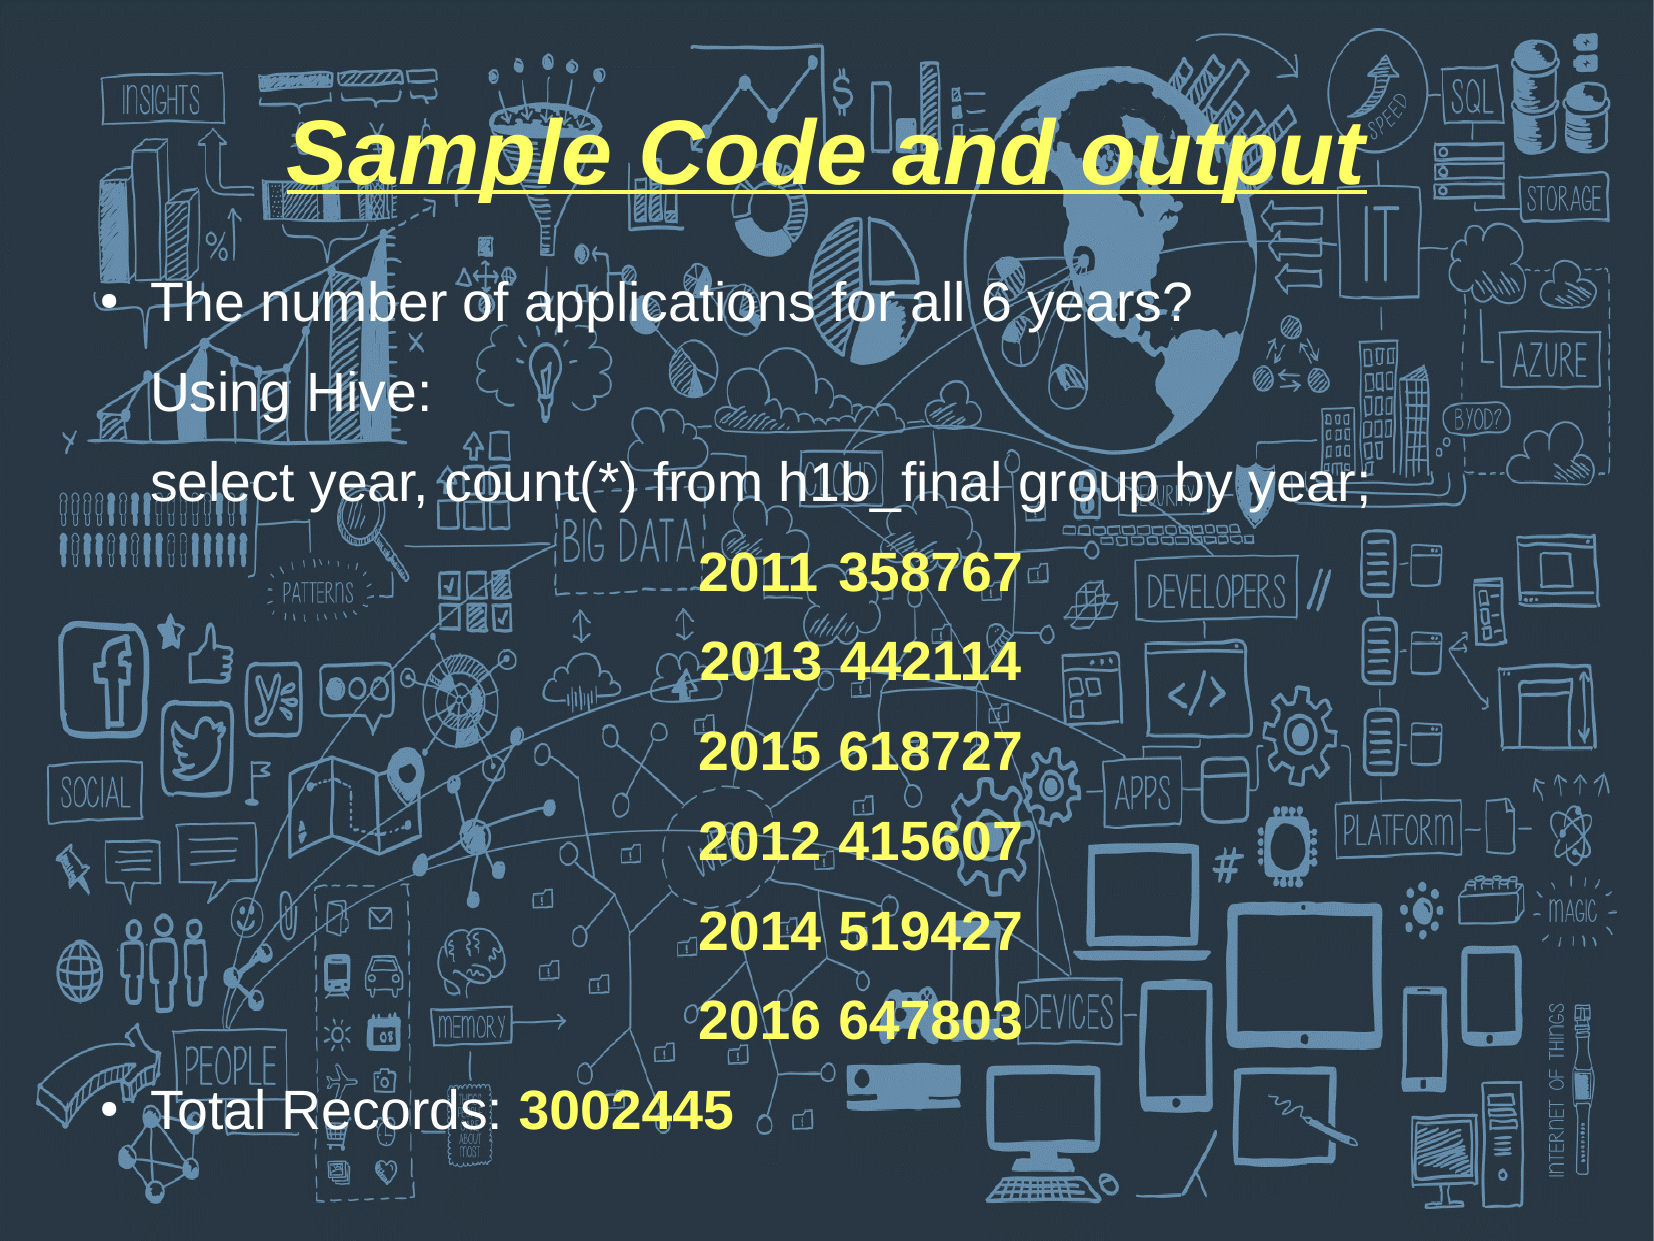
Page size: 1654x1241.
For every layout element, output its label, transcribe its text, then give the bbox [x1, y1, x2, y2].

title Sample Code and output [82, 49, 1571, 257]
picture [0, 0, 1654, 1241]
list The number of applications for all 6 years? Using Hive: select year, count(*) from h1b_final group by year; 2011 358767 2013 442114 2015 618727 2012 415607 2014 519427 2016 647803 Total Records: 3002445 [82, 271, 1571, 1146]
